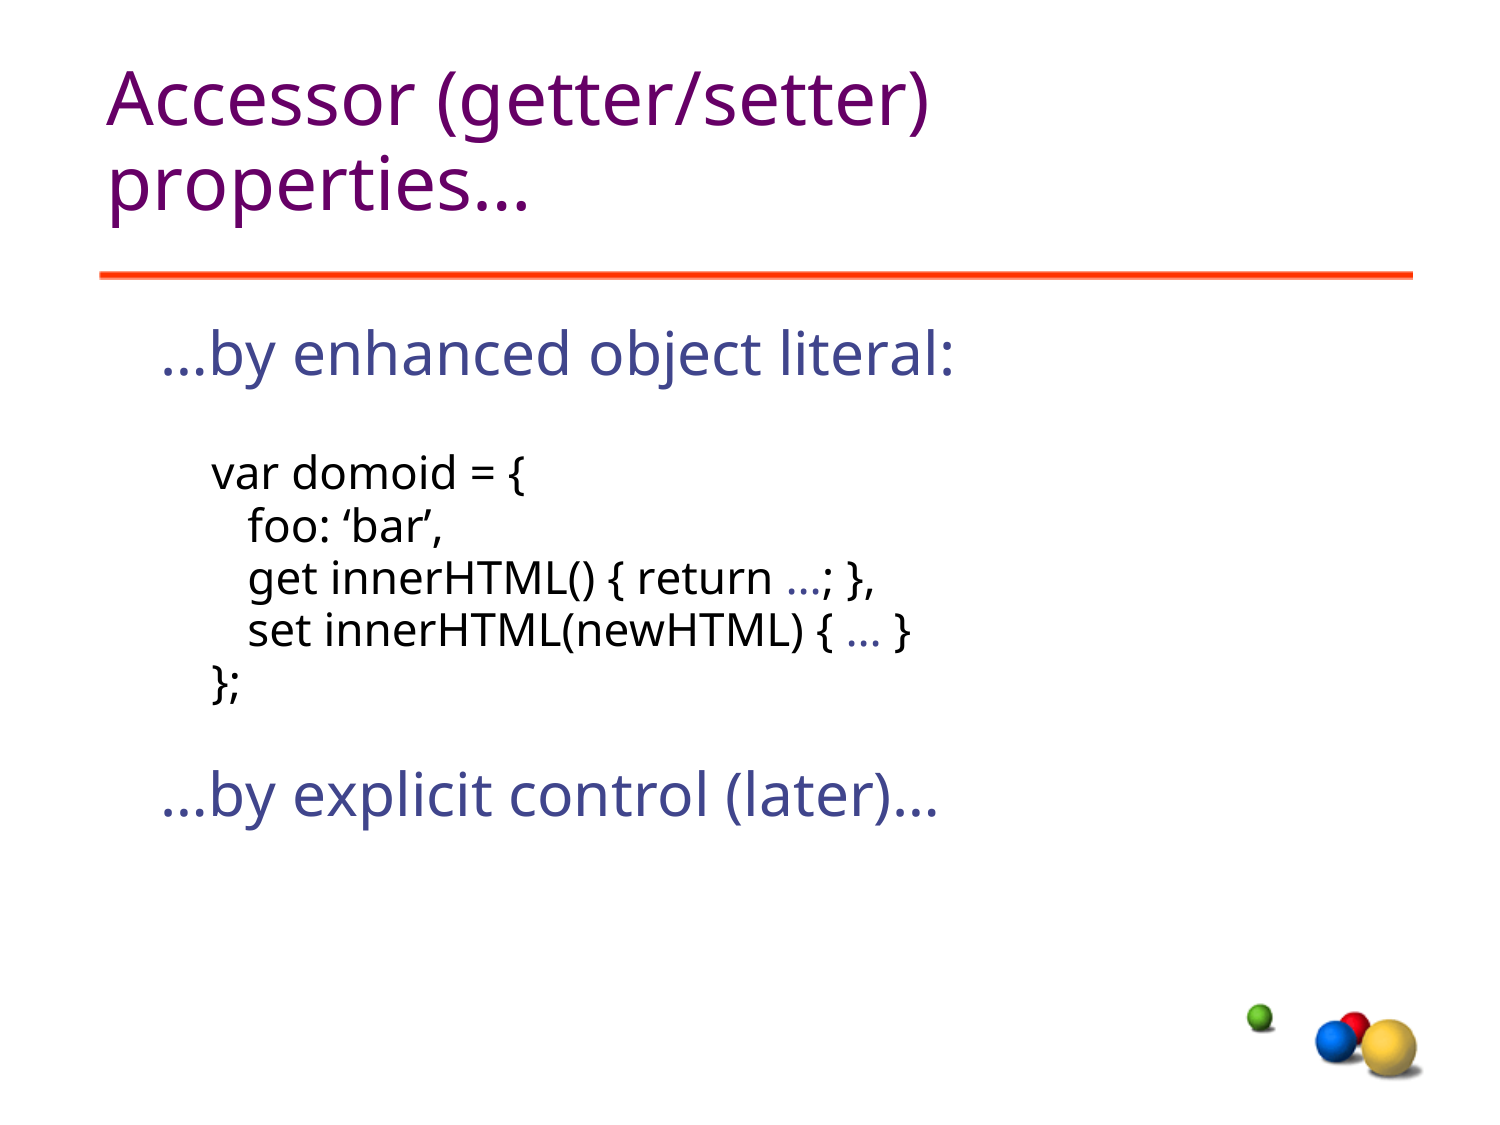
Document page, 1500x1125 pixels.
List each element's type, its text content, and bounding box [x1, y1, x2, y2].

title Accessor (getter/setter) properties… [106, 57, 1369, 231]
subtitle …by enhanced object literal: var domoid = { foo: ‘bar’, get innerHTML() { return …; }, set innerHTML(newHTML) { … } }; …by explicit control (later)… [144, 320, 1407, 981]
picture [1224, 999, 1449, 1083]
picture [99, 271, 1413, 280]
